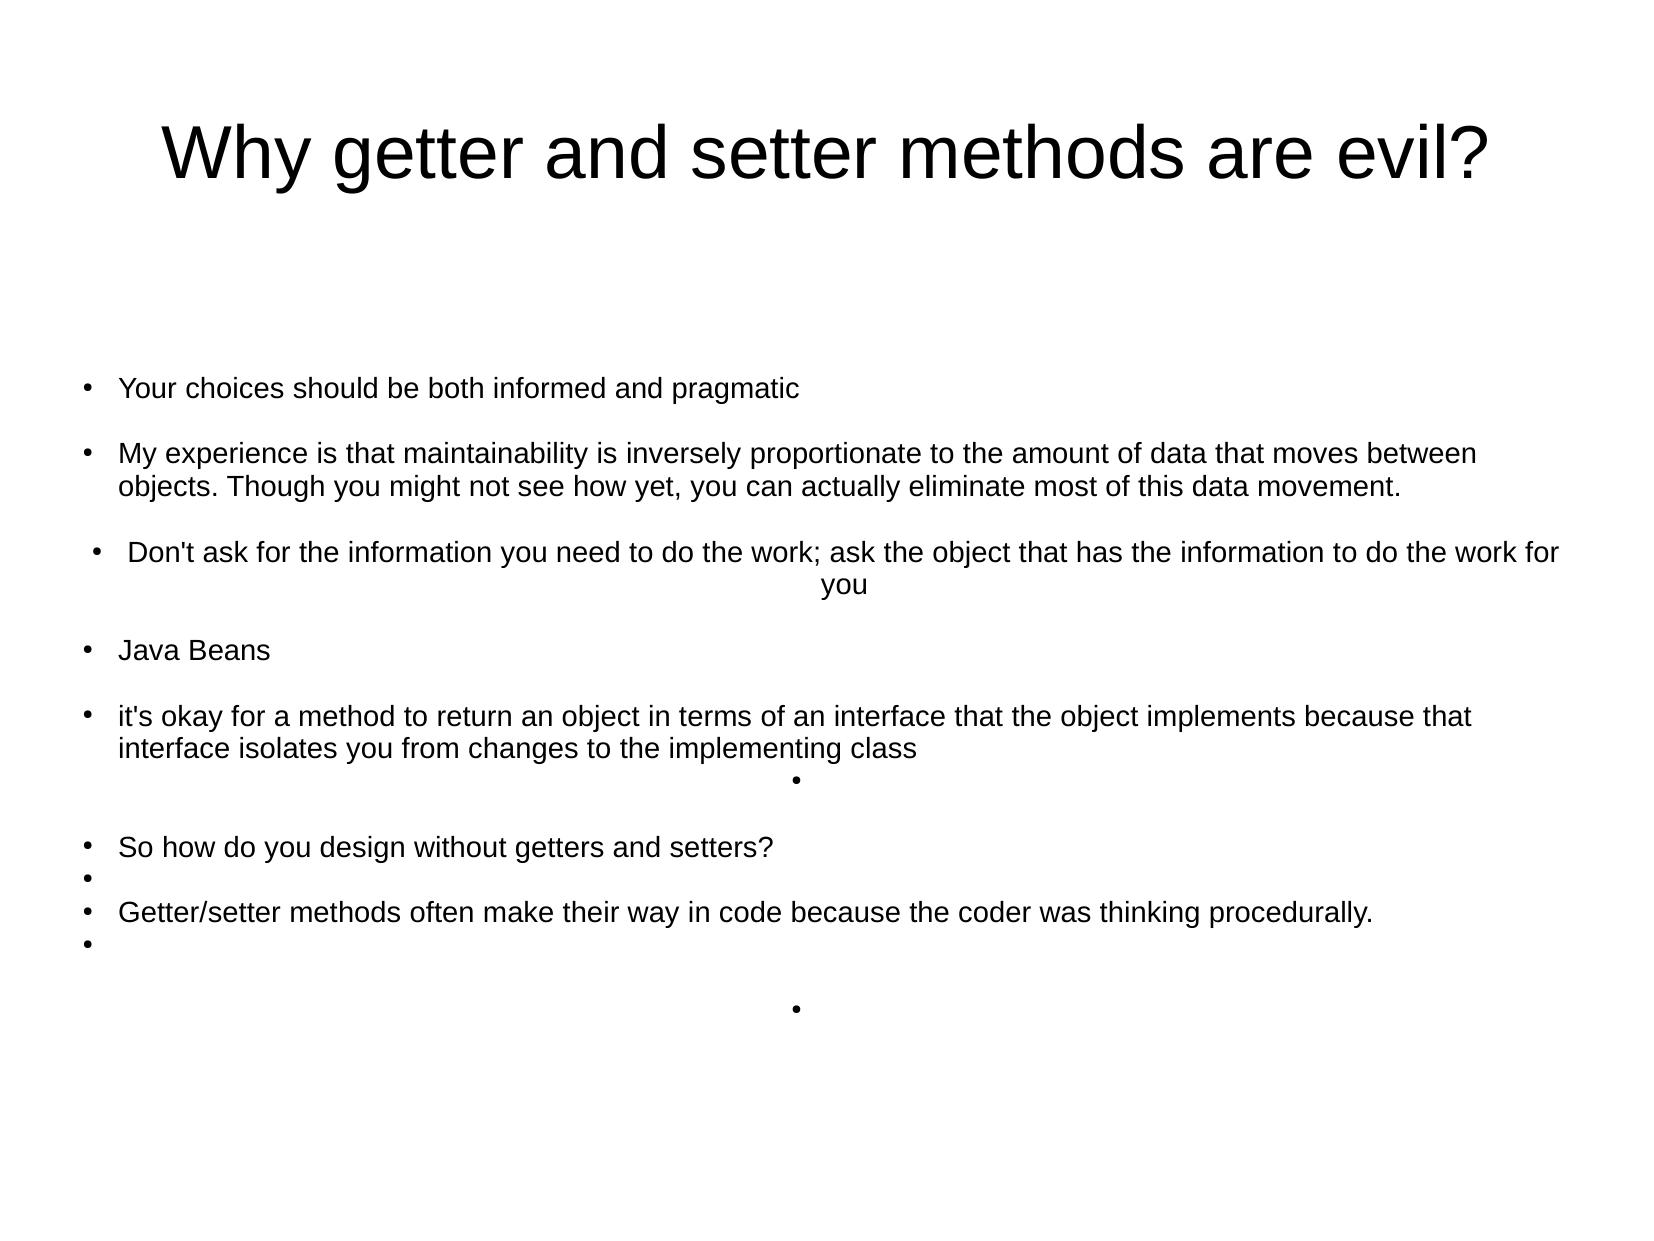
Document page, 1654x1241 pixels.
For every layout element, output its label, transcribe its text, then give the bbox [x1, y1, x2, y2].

title Why getter and setter methods are evil? [82, 49, 1571, 257]
subtitle Your choices should be both informed and pragmatic My experience is that maintainability is inversely proportionate to the amount of data that moves between objects. Though you might not see how yet, you can actually eliminate most of this data movement. Don't ask for the information you need to do the work; ask the object that has the information to do the work for you Java Beans it's okay for a method to return an object in terms of an interface that the object implements because that interface isolates you from changes to the implementing class So how do you design without getters and setters? Getter/setter methods often make their way in code because the coder was thinking procedurally. [82, 290, 1571, 1109]
